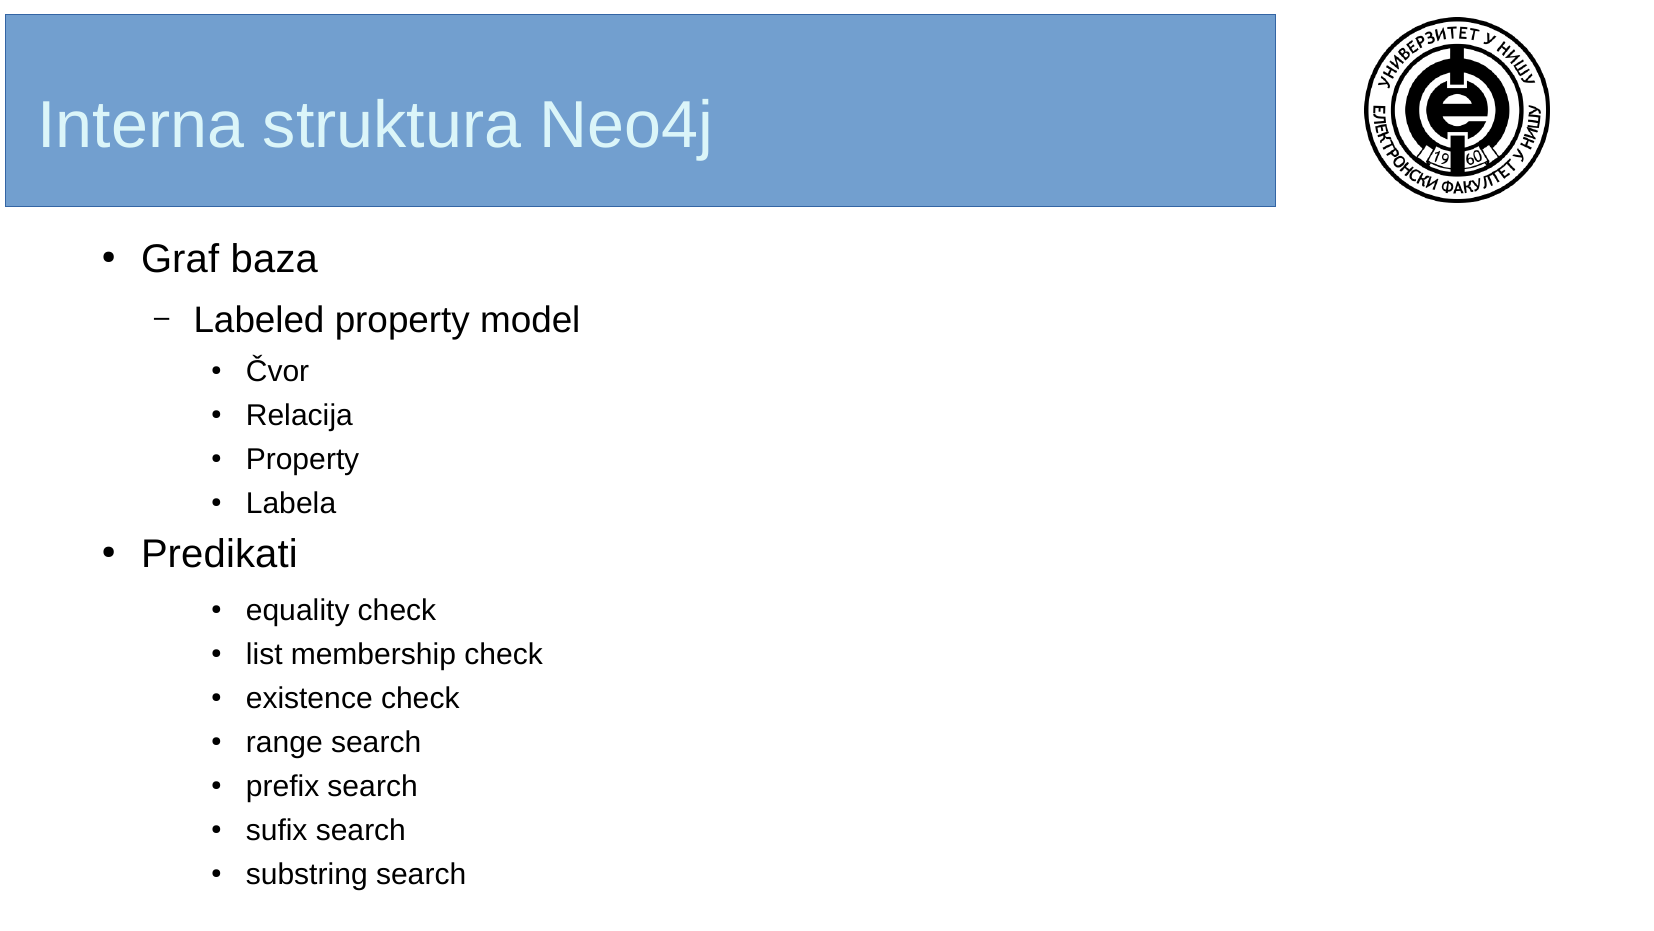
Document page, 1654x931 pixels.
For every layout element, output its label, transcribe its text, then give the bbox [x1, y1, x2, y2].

picture [1364, 17, 1550, 203]
list Graf baza Labeled property model Čvor Relacija Property Labela Predikati equality check list membership check existence check range search prefix search sufix search substring search [88, 236, 1565, 901]
title Interna struktura Neo4j [37, 19, 1313, 231]
